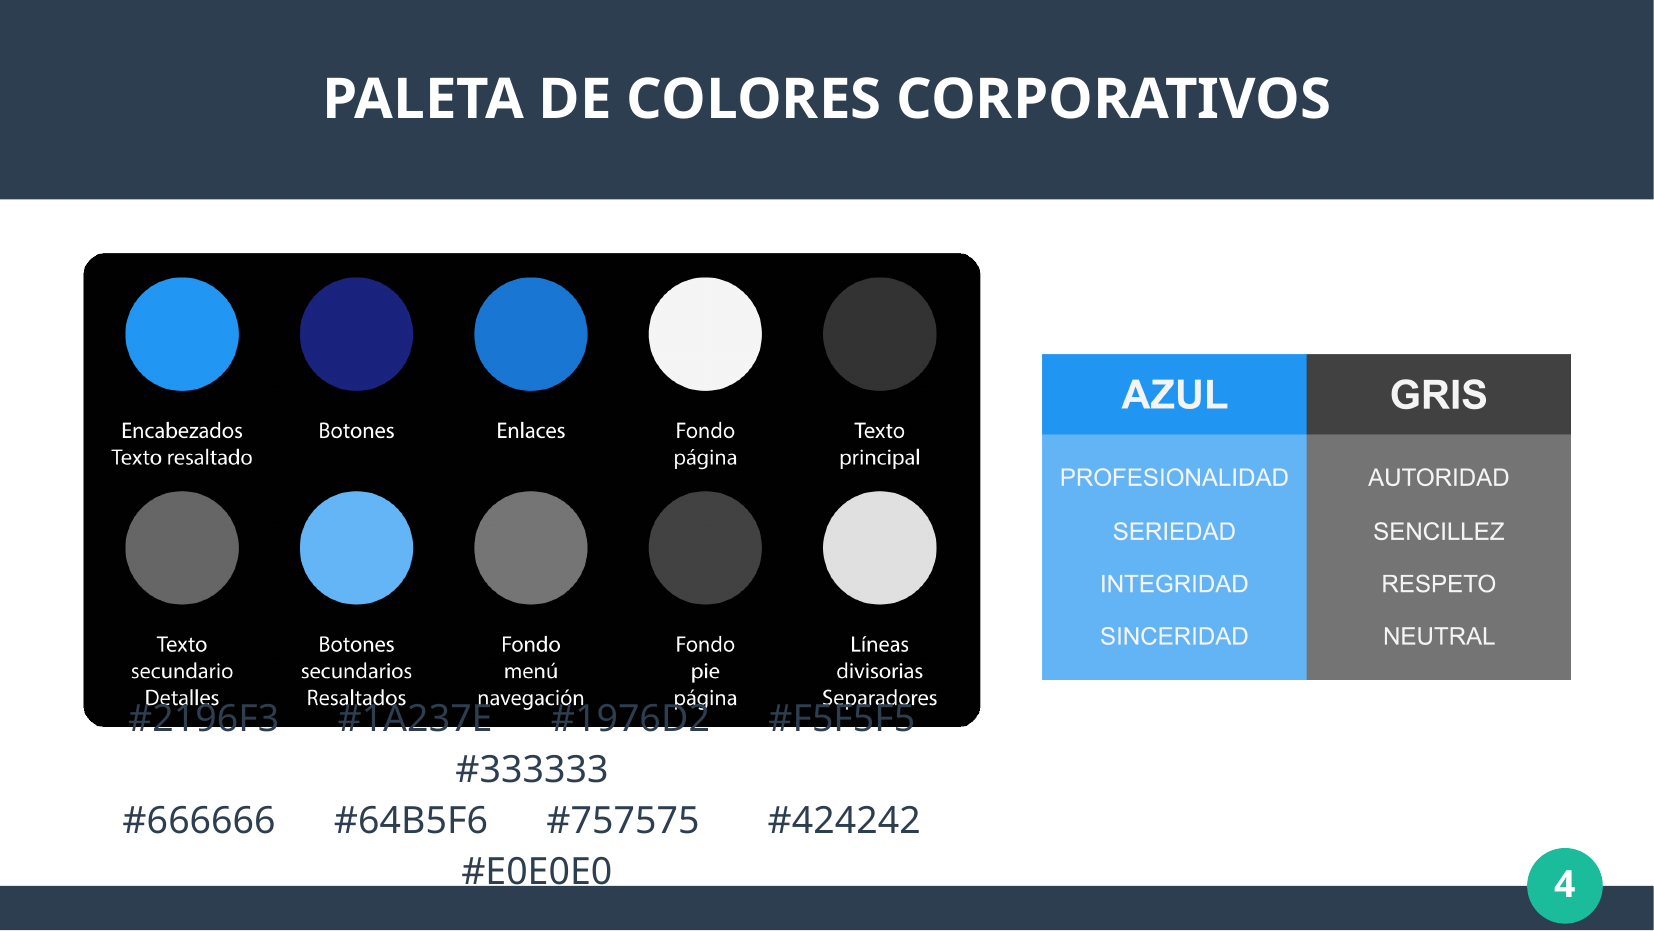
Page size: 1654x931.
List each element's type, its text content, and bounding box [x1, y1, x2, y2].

picture [1042, 354, 1571, 680]
picture [64, 253, 981, 727]
title PALETA DE COLORES CORPORATIVOS [59, 37, 1595, 155]
text_box #2196F3 #1A237E #1976D2 #F5F5F5 #333333 #666666 #64B5F6 #757575 #424242 #E0E0E0 [79, 549, 995, 931]
